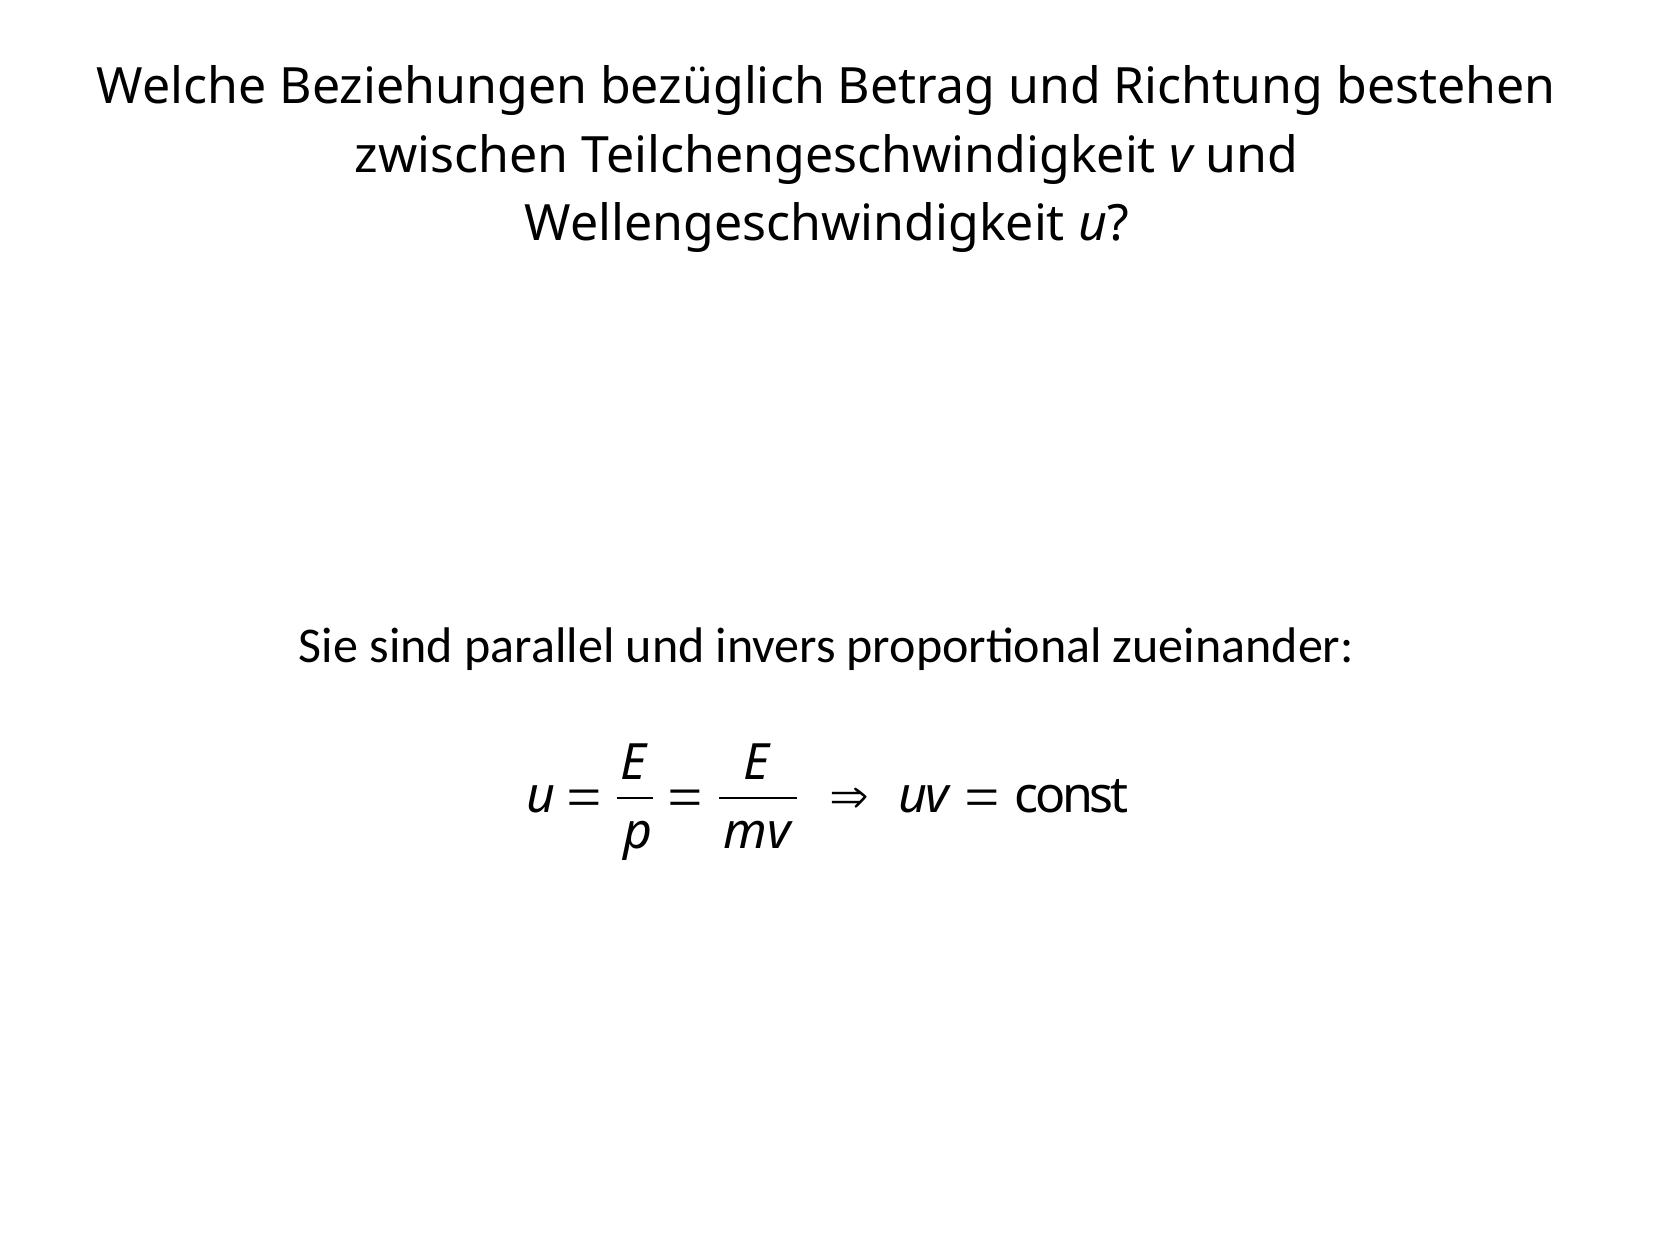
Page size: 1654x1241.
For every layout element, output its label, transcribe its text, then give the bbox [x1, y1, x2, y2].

chart [520, 732, 1134, 862]
title Welche Beziehungen bezüglich Betrag und Richtung bestehen zwischen Teilchengeschwindigkeit v und Wellengeschwindigkeit u? [82, 49, 1571, 257]
subtitle Sie sind parallel und invers proportional zueinander: [82, 290, 1571, 1010]
